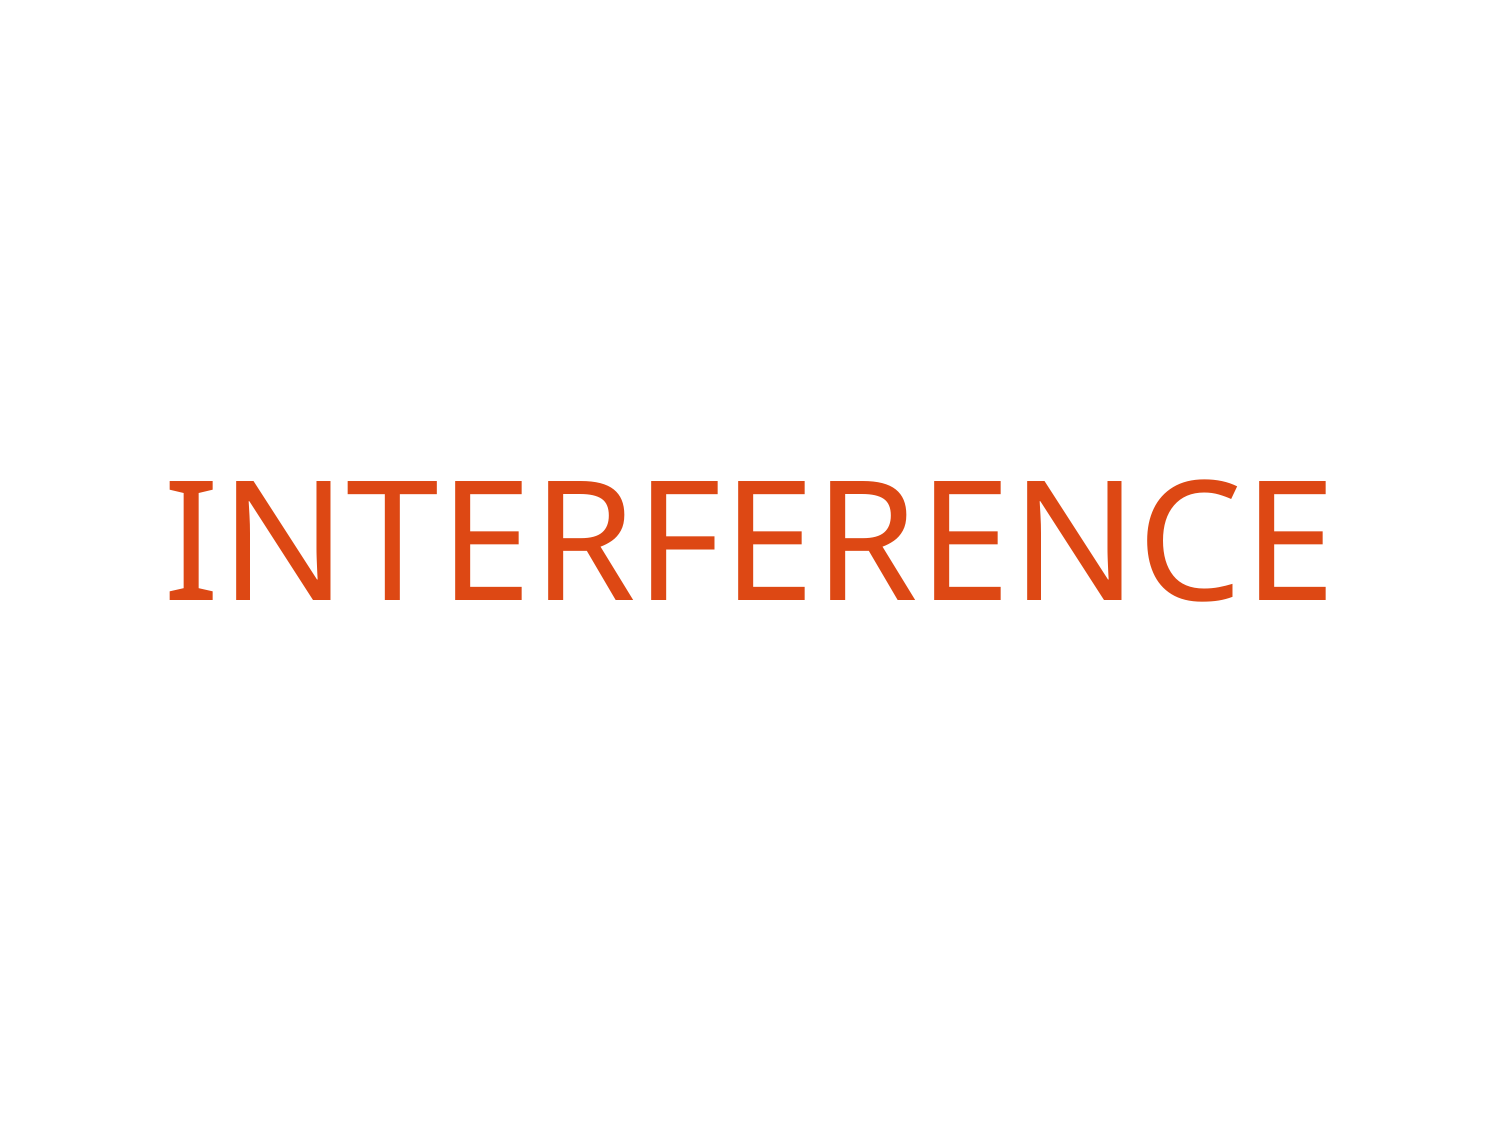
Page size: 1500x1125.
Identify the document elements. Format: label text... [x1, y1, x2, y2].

text_box INTERFERENCE [112, 99, 1388, 969]
